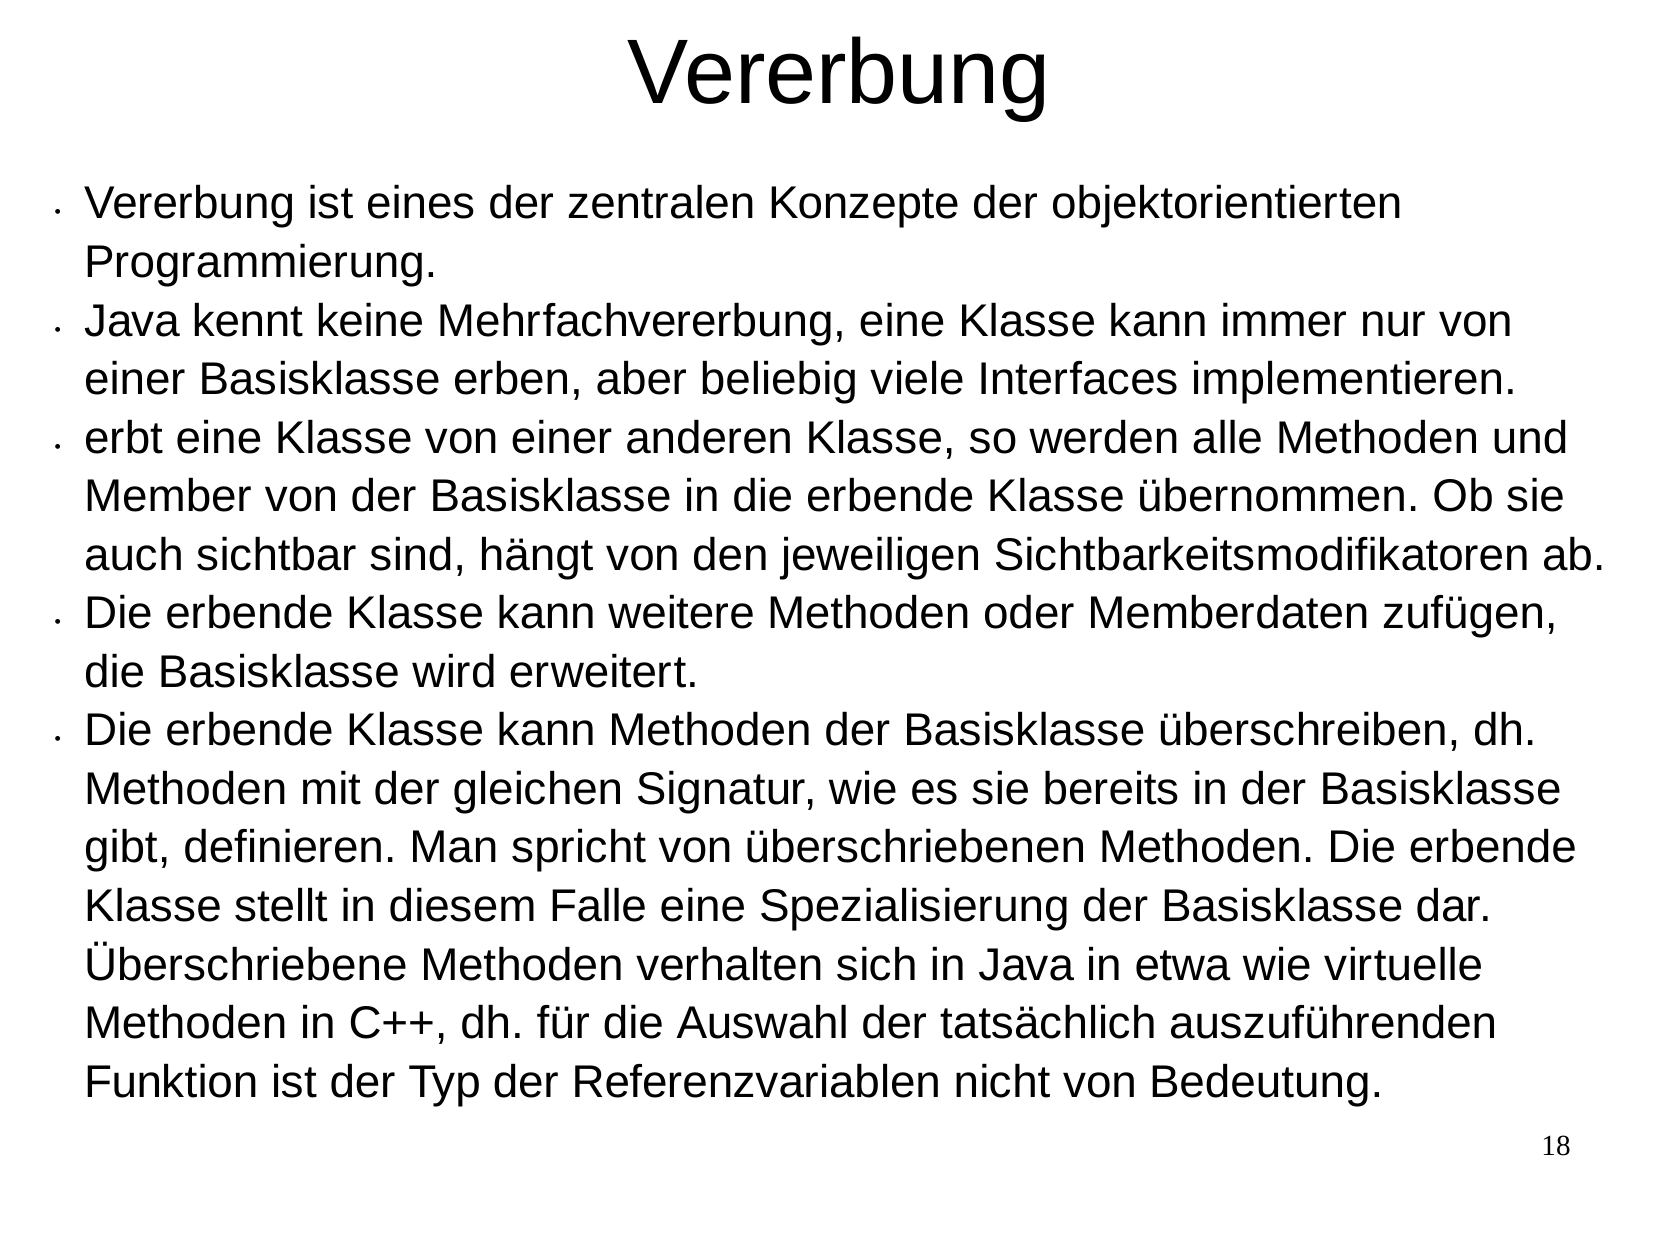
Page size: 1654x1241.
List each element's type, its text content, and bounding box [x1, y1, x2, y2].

chart [53, 174, 1612, 1183]
title Vererbung [95, 11, 1584, 133]
